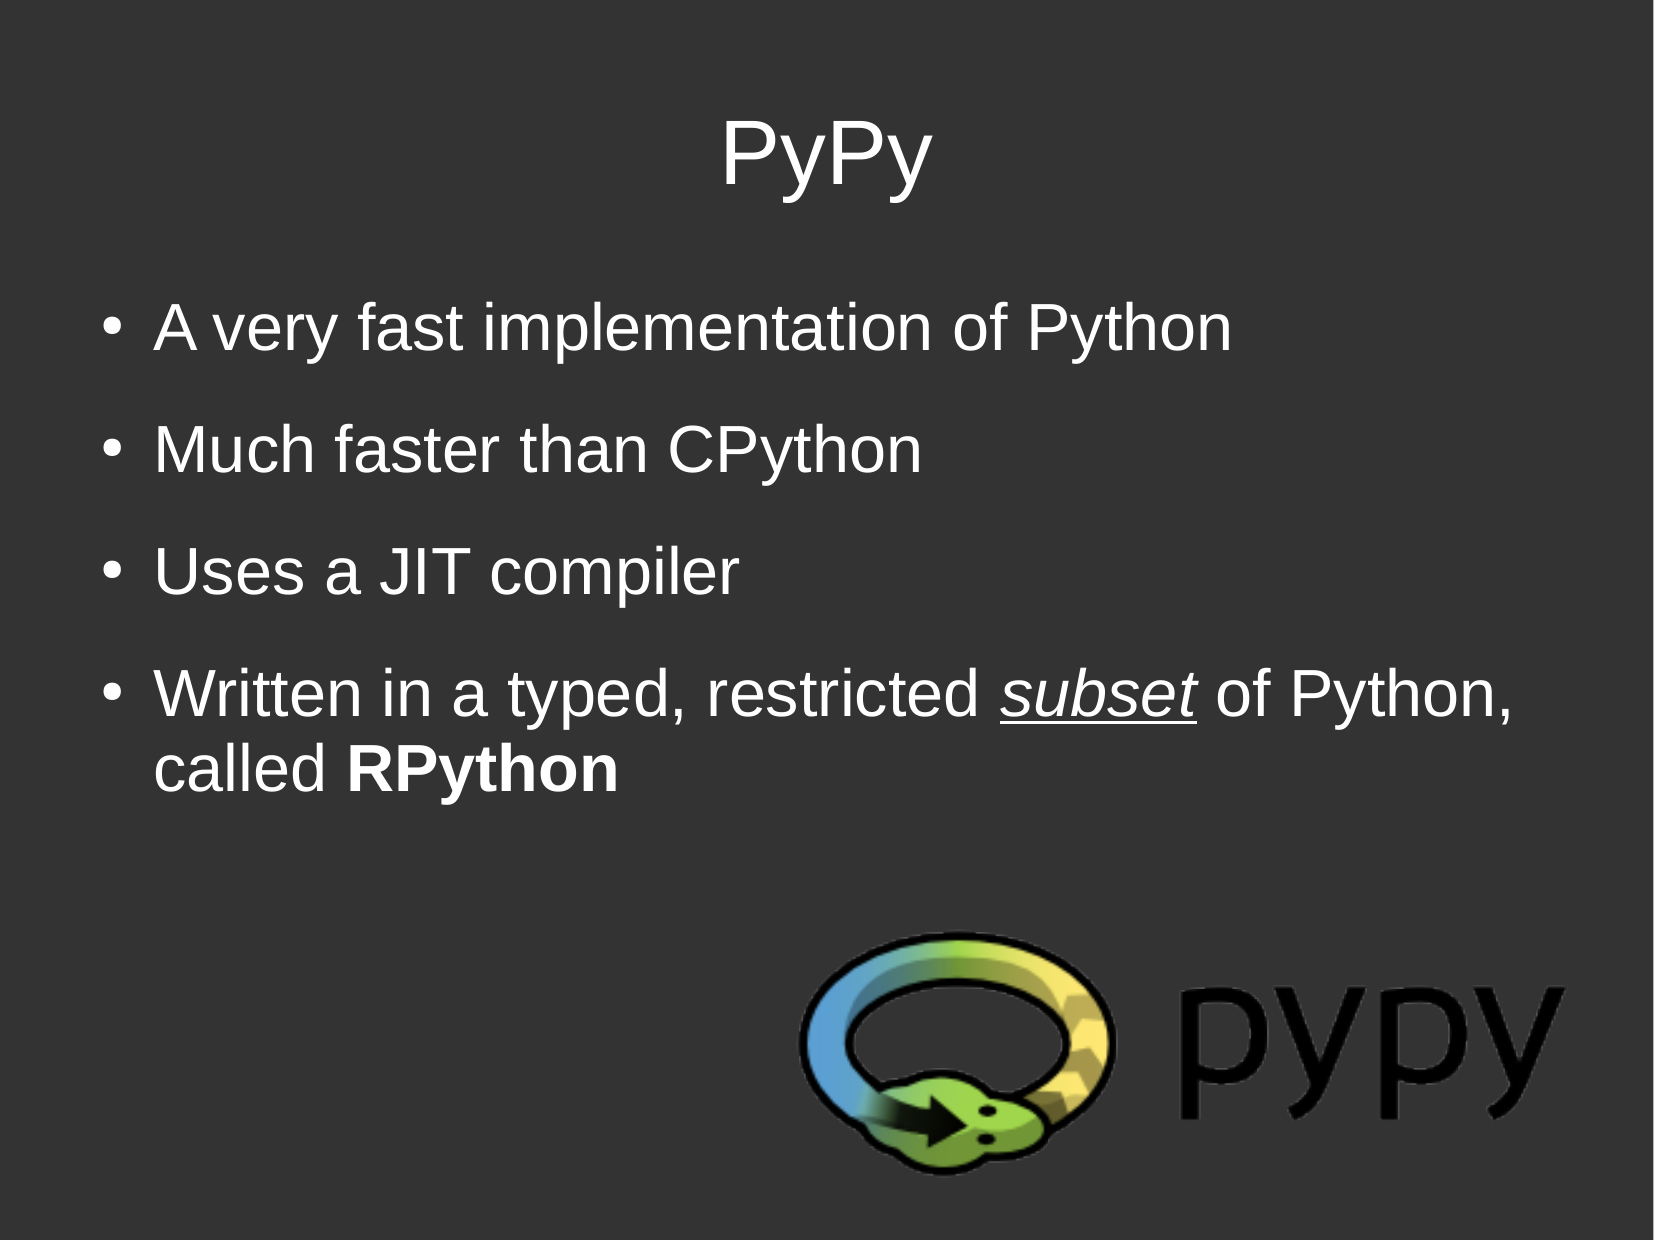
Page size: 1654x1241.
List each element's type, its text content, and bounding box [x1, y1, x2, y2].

title PyPy [82, 49, 1571, 257]
list A very fast implementation of Python Much faster than CPython Uses a JIT compiler Written in a typed, restricted subset of Python, called RPython [82, 290, 1571, 1010]
picture [783, 916, 1583, 1193]
